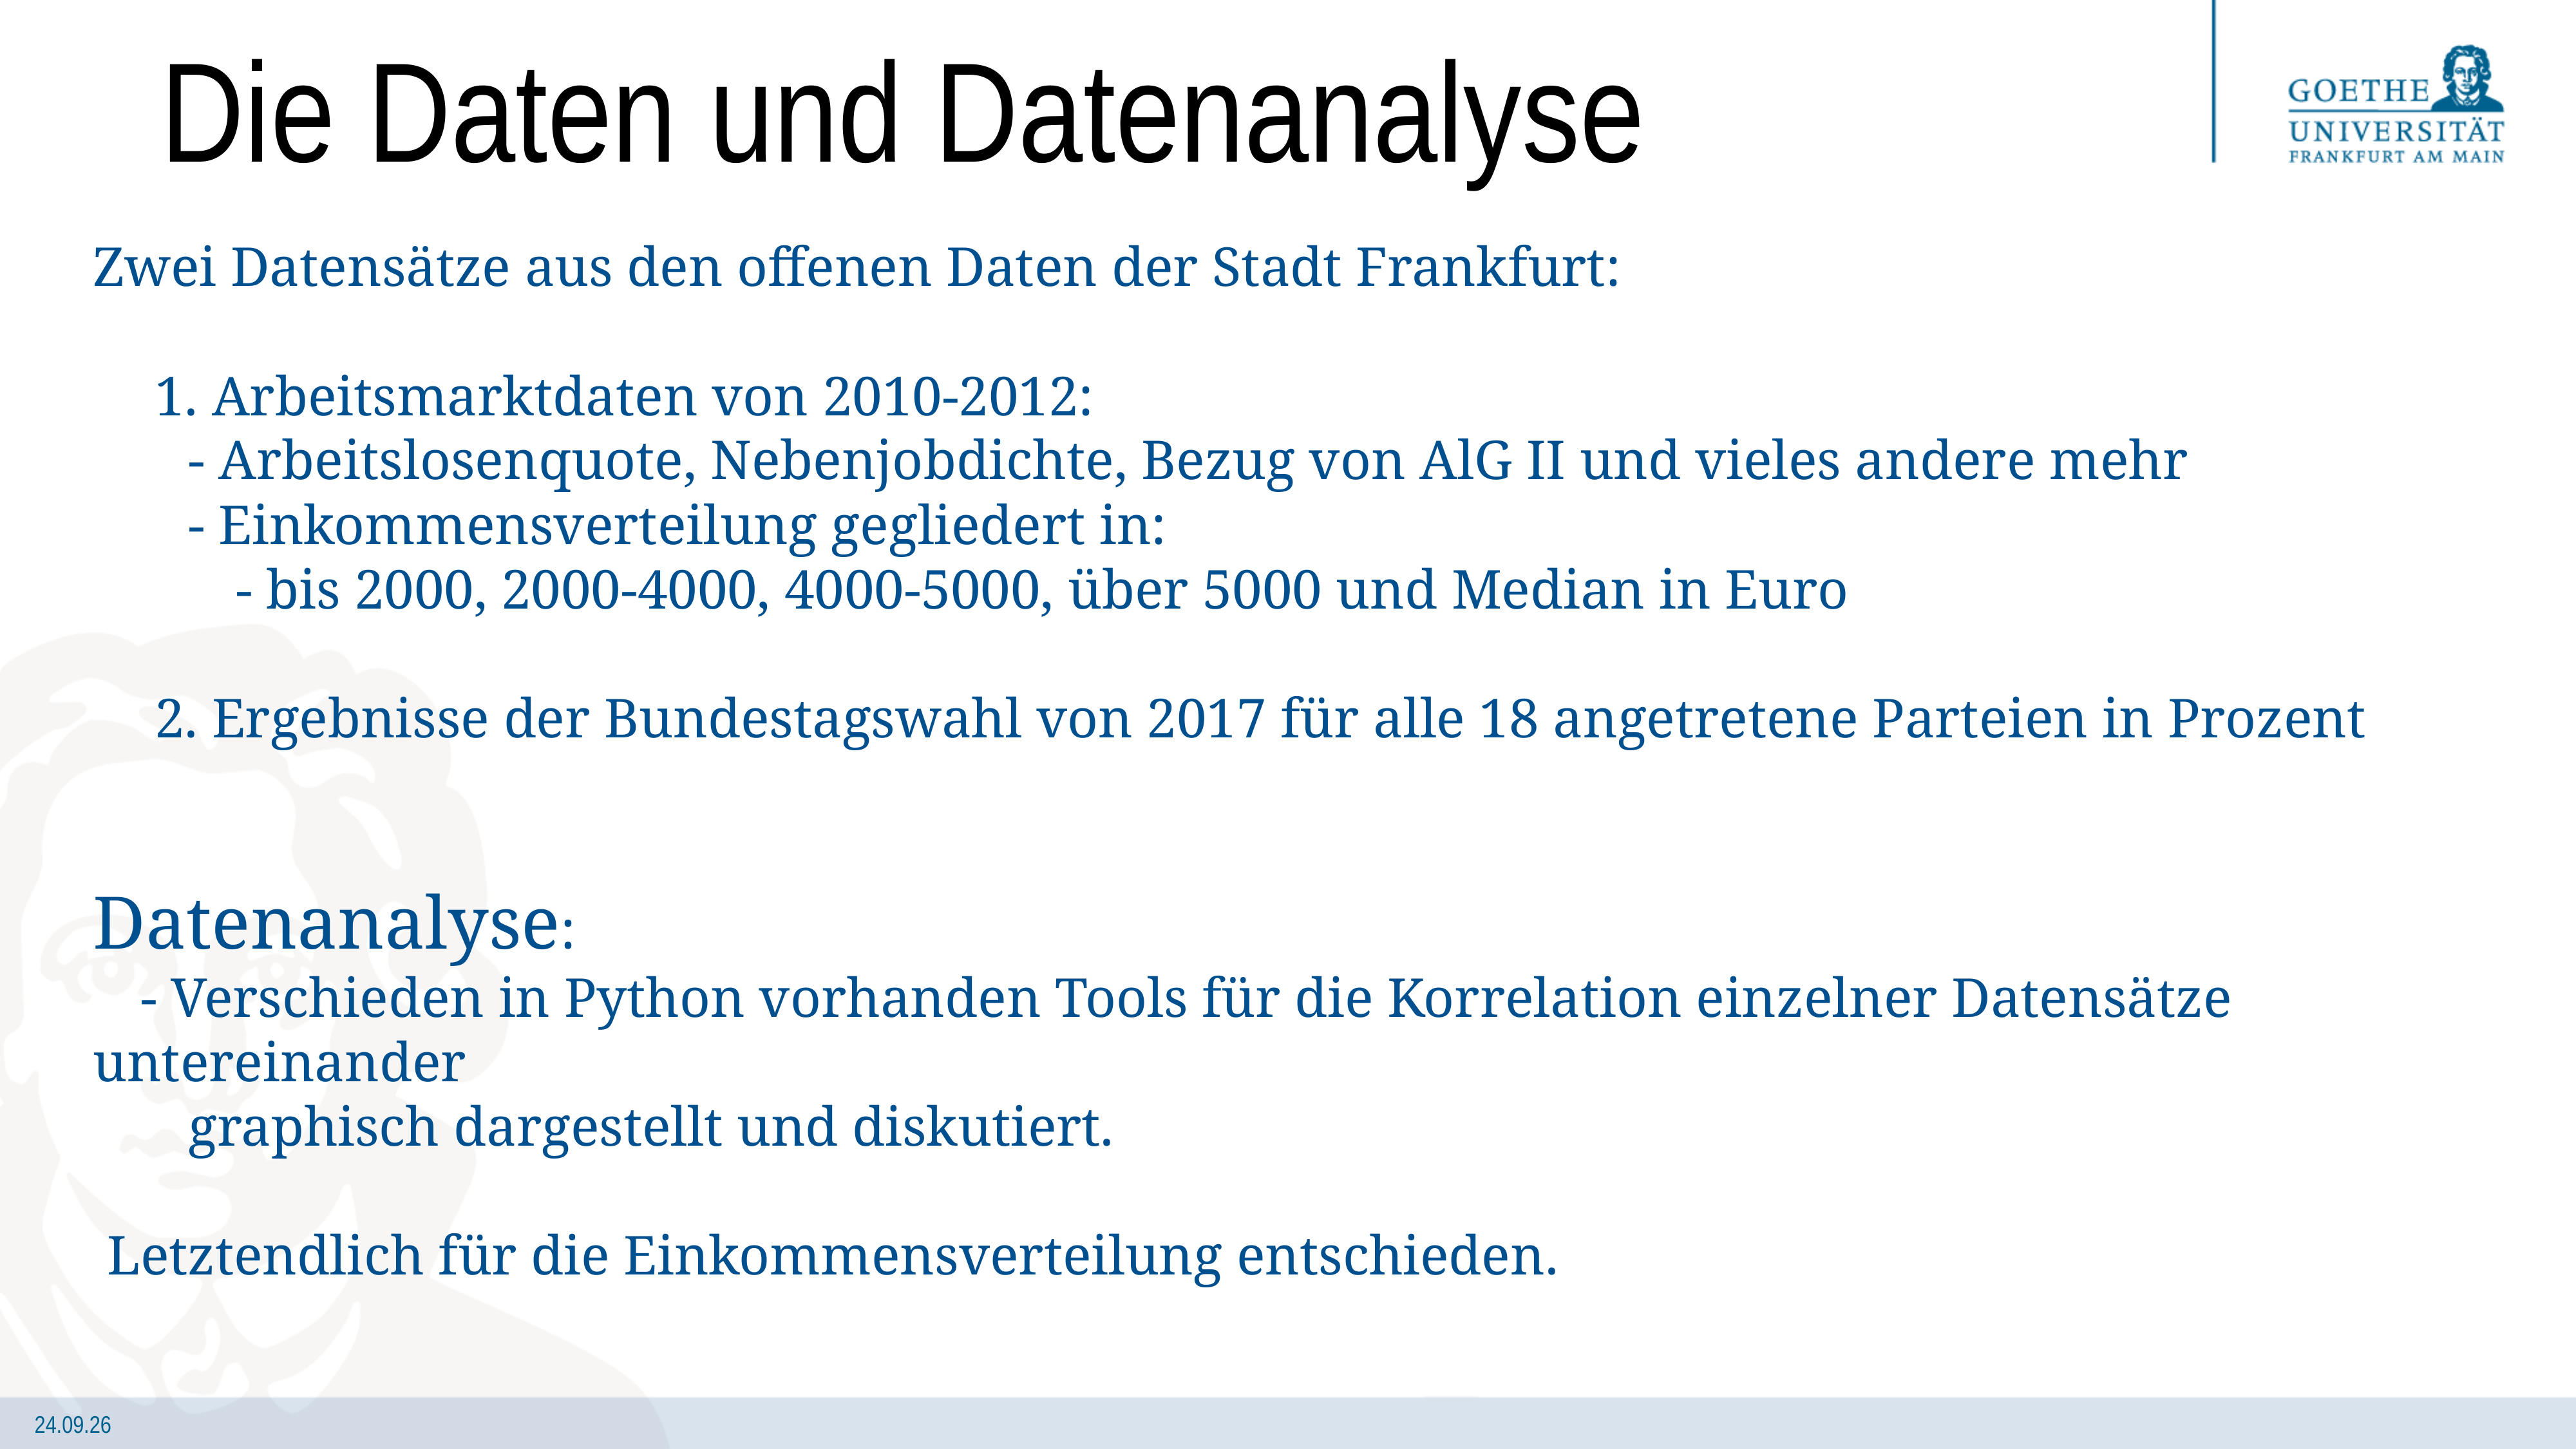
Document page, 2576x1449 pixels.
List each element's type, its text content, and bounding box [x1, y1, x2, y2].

list Die Daten und Datenanalyse [99, 7, 2206, 191]
title Zwei Datensätze aus den offenen Daten der Stadt Frankfurt: 1. Arbeitsmarktdaten von 2010-2012: - Arbeitslosenquote, Nebenjobdichte, Bezug von AlG II und vieles andere mehr - Einkommensverteilung gegliedert in: - bis 2000, 2000-4000, 4000-5000, über 5000 und Median in Euro 2. Ergebnisse der Bundestagswahl von 2017 für alle 18 angetretene Parteien in Prozent Datenanalyse: - Verschieden in Python vorhanden Tools für die Korrelation einzelner Datensätze untereinander graphisch dargestellt und diskutiert. Letztendlich für die Einkommensverteilung entschieden. [83, 228, 2510, 1392]
picture [0, 0, 2576, 1449]
